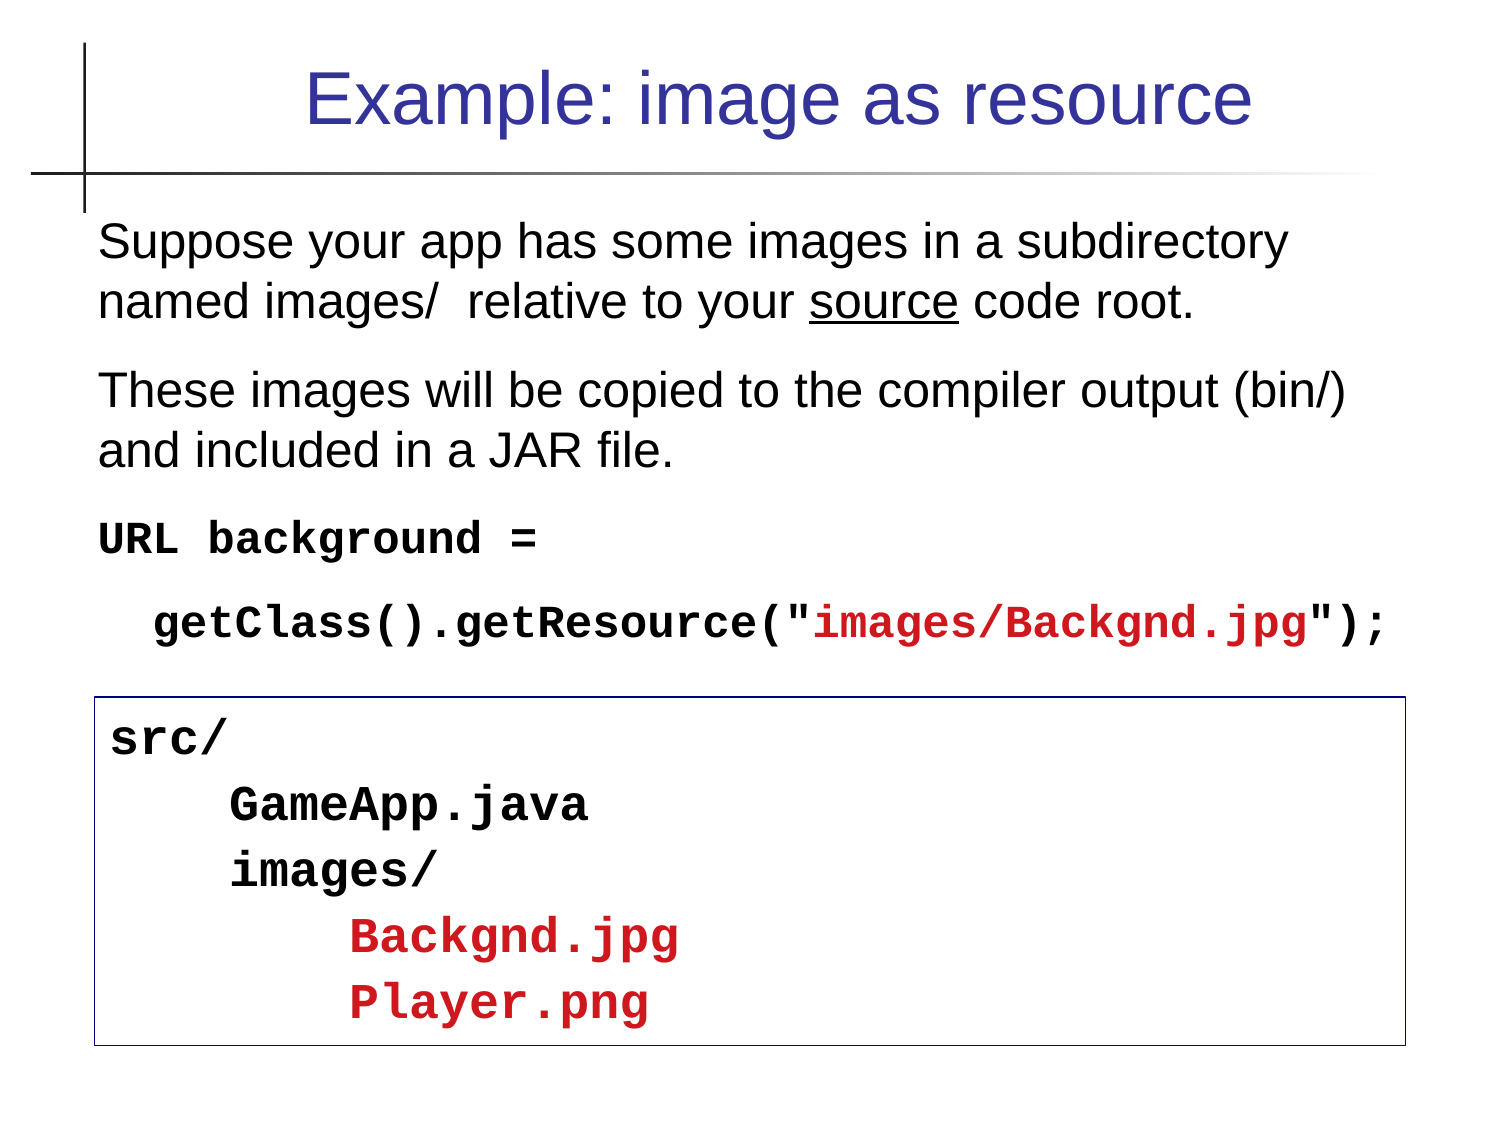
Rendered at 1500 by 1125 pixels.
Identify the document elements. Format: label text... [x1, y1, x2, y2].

list Suppose your app has some images in a subdirectory named images/ relative to your source code root. These images will be copied to the compiler output (bin/) and included in a JAR file. URL background = getClass().getResource("images/Backgnd.jpg"); [82, 200, 1408, 922]
text_box src/ GameApp.java images/ Backgnd.jpg Player.png [94, 696, 1406, 1046]
title Example: image as resource [82, 24, 1477, 165]
